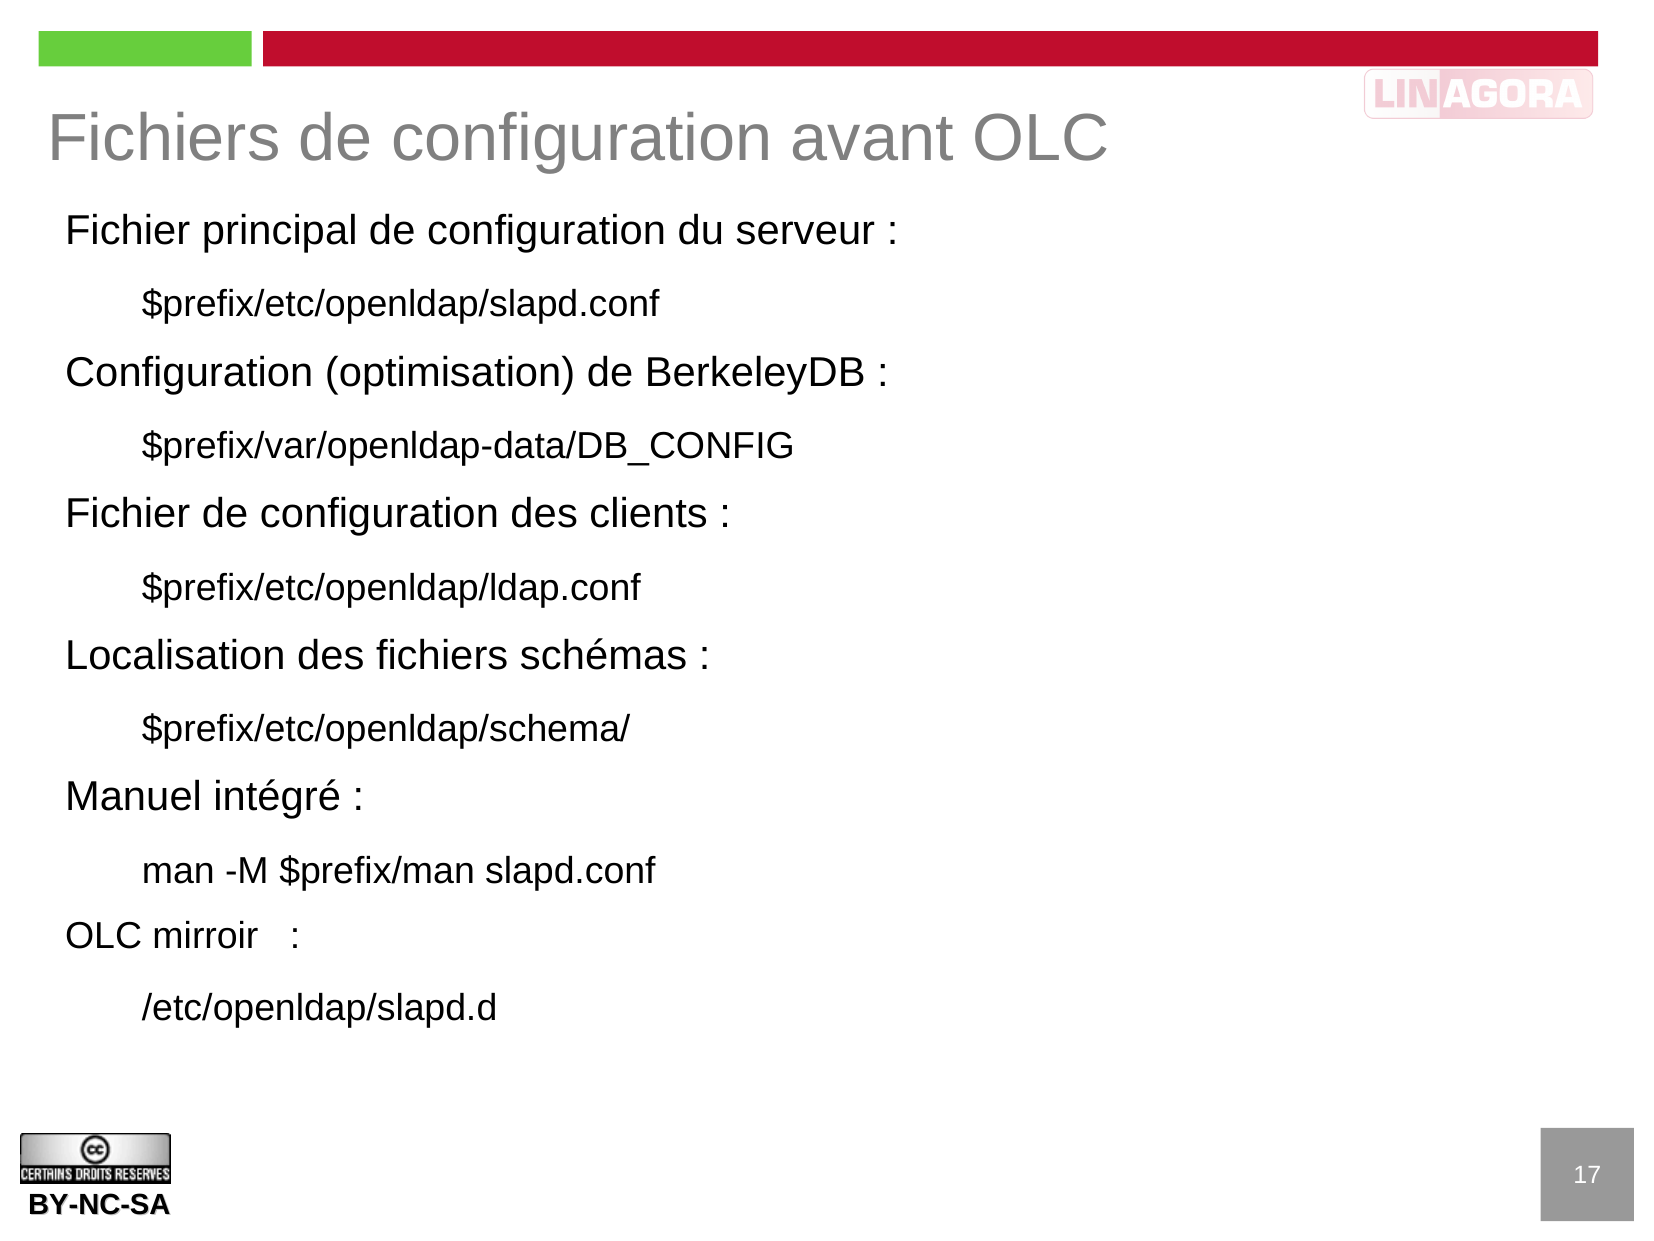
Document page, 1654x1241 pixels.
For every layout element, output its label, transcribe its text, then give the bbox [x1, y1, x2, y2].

list Fichier principal de configuration du serveur : $prefix/etc/openldap/slapd.conf Configuration (optimisation) de BerkeleyDB : $prefix/var/openldap-data/DB_CONFIG Fichier de configuration des clients : $prefix/etc/openldap/ldap.conf Localisation des fichiers schémas : $prefix/etc/openldap/schema/ Manuel intégré : man -M $prefix/man slapd.conf OLC mirroir : /etc/openldap/slapd.d [47, 206, 1625, 1093]
picture [20, 1133, 171, 1184]
title Fichiers de configuration avant OLC [47, 97, 1447, 178]
